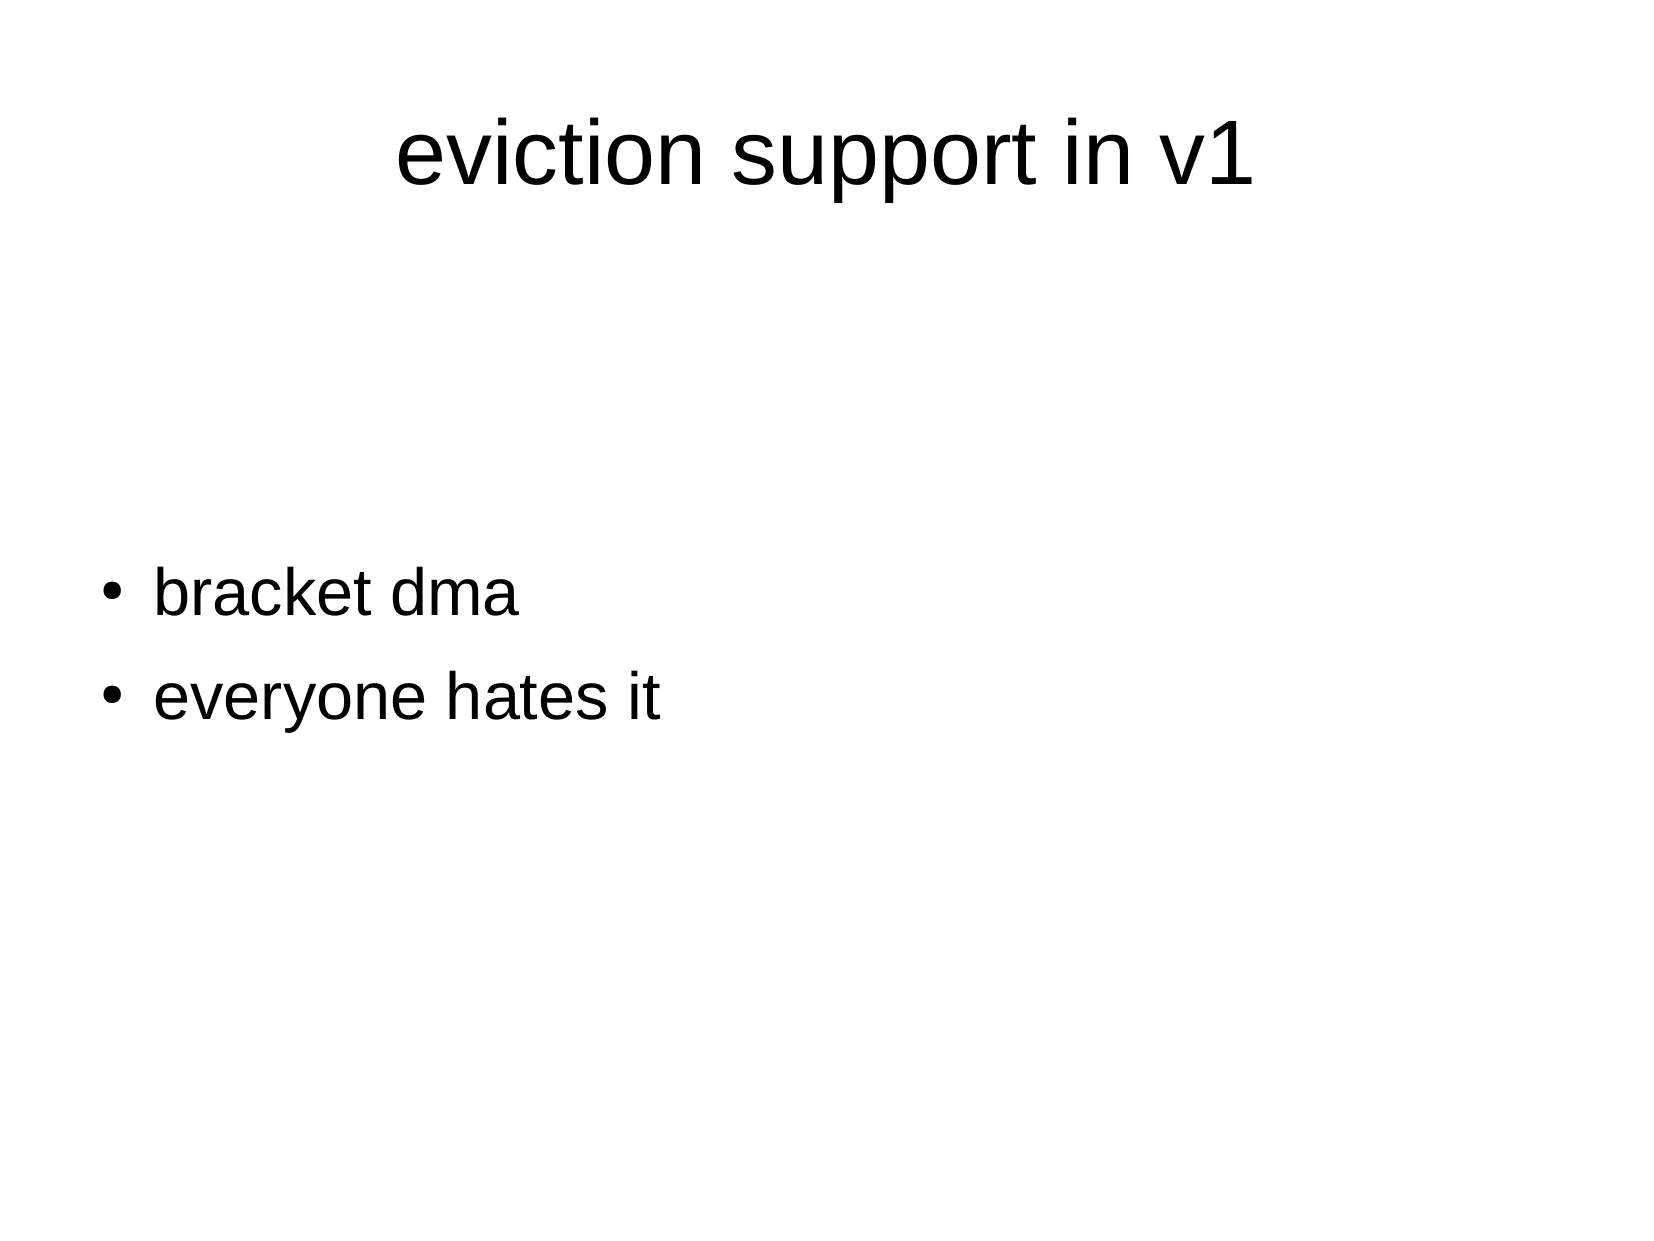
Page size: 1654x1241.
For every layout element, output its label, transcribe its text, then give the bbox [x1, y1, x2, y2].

title eviction support in v1 [82, 49, 1571, 257]
list bracket dma everyone hates it [82, 555, 1571, 1109]
